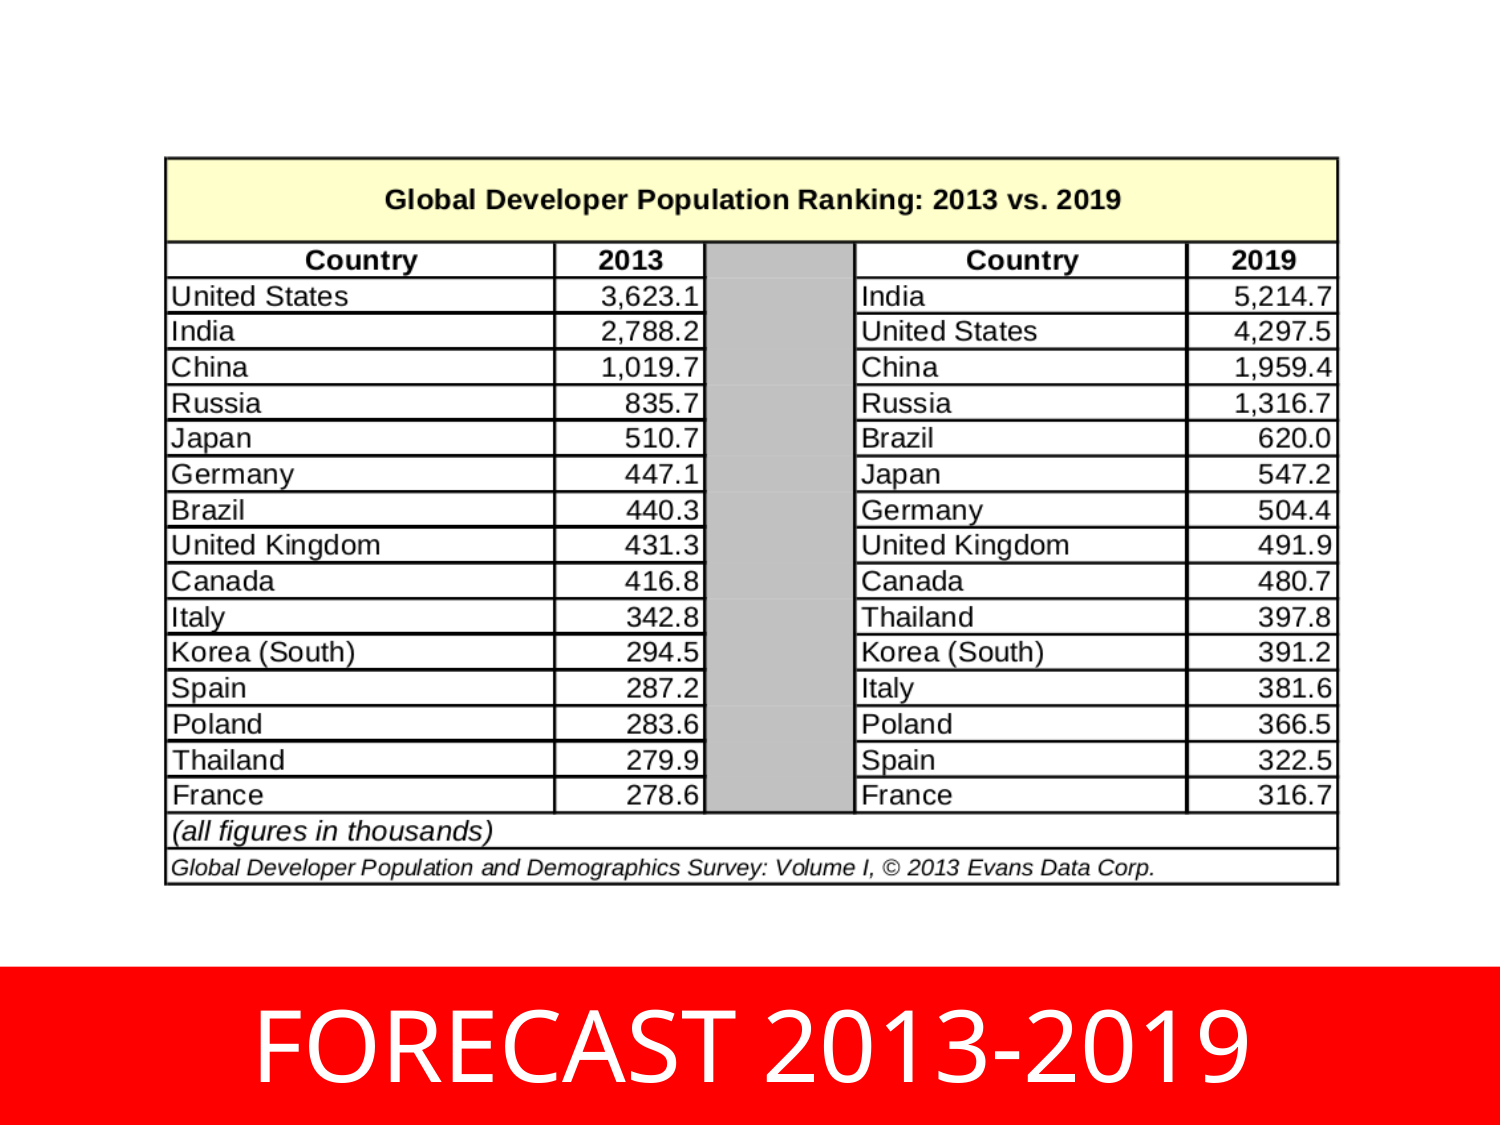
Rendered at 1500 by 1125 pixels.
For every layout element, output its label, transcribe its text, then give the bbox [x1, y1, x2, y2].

picture [155, 150, 1351, 901]
list FORECAST 2013-2019 [28, 974, 1478, 1111]
